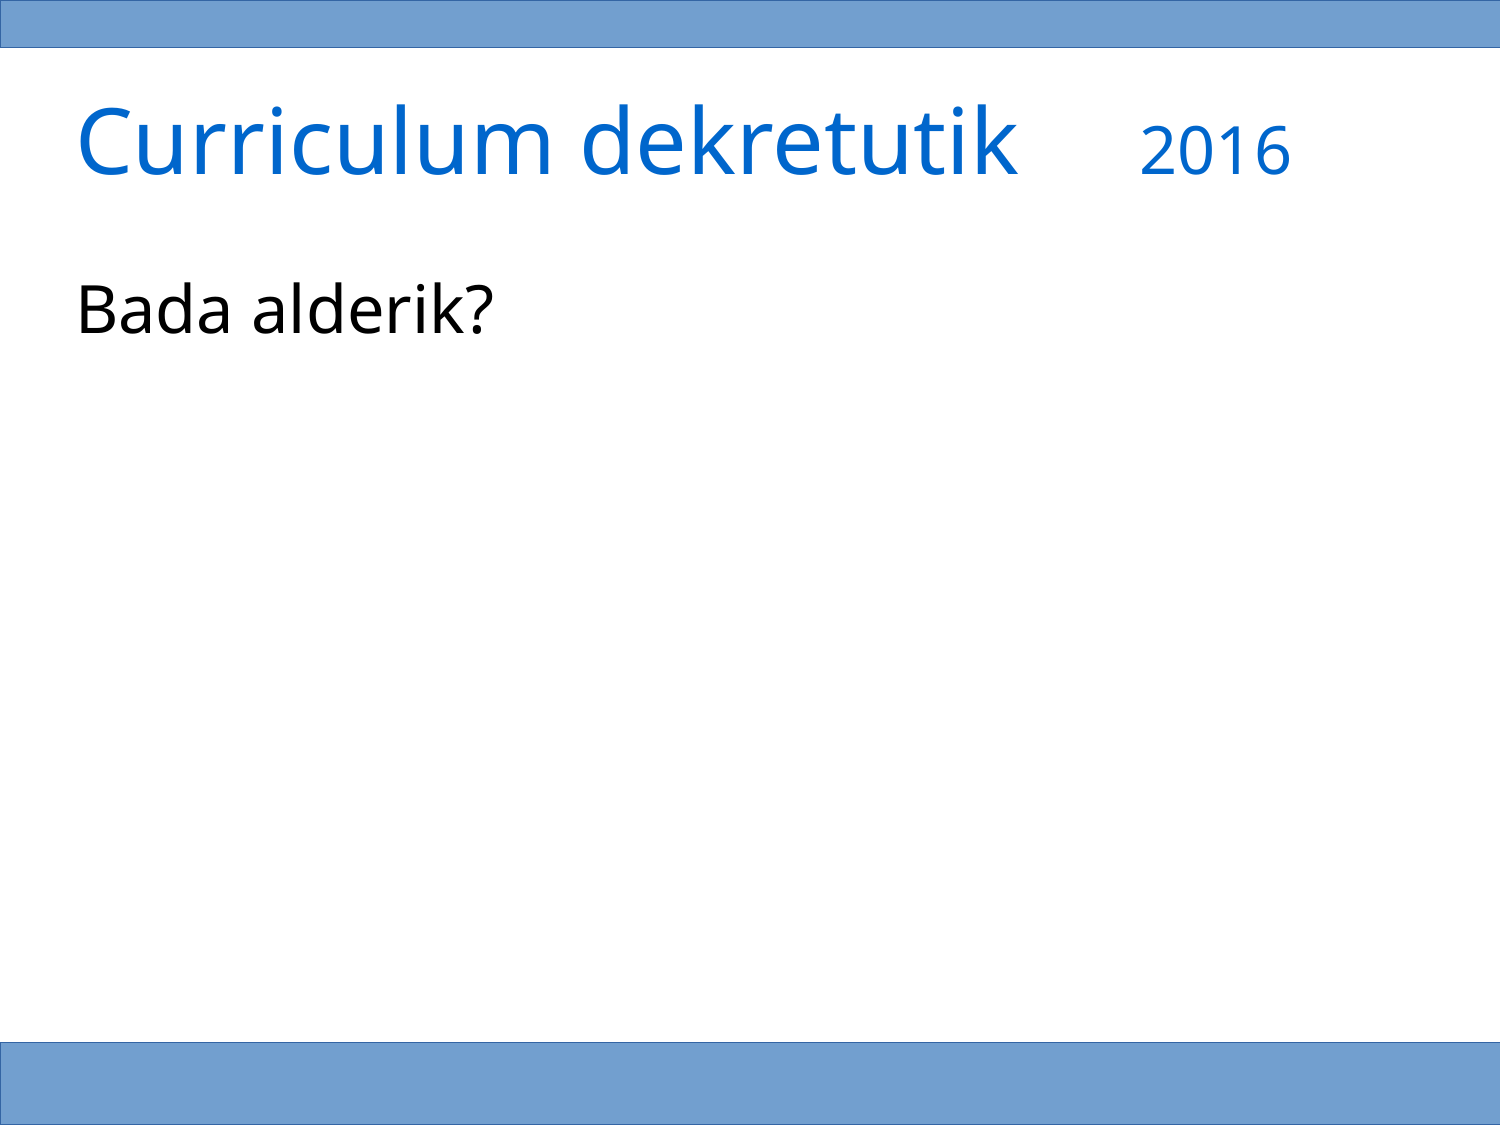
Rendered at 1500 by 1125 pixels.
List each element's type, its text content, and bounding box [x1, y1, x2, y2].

title Curriculum dekretutik 2016 [75, 45, 1425, 233]
list Bada alderik? [75, 262, 1425, 1005]
